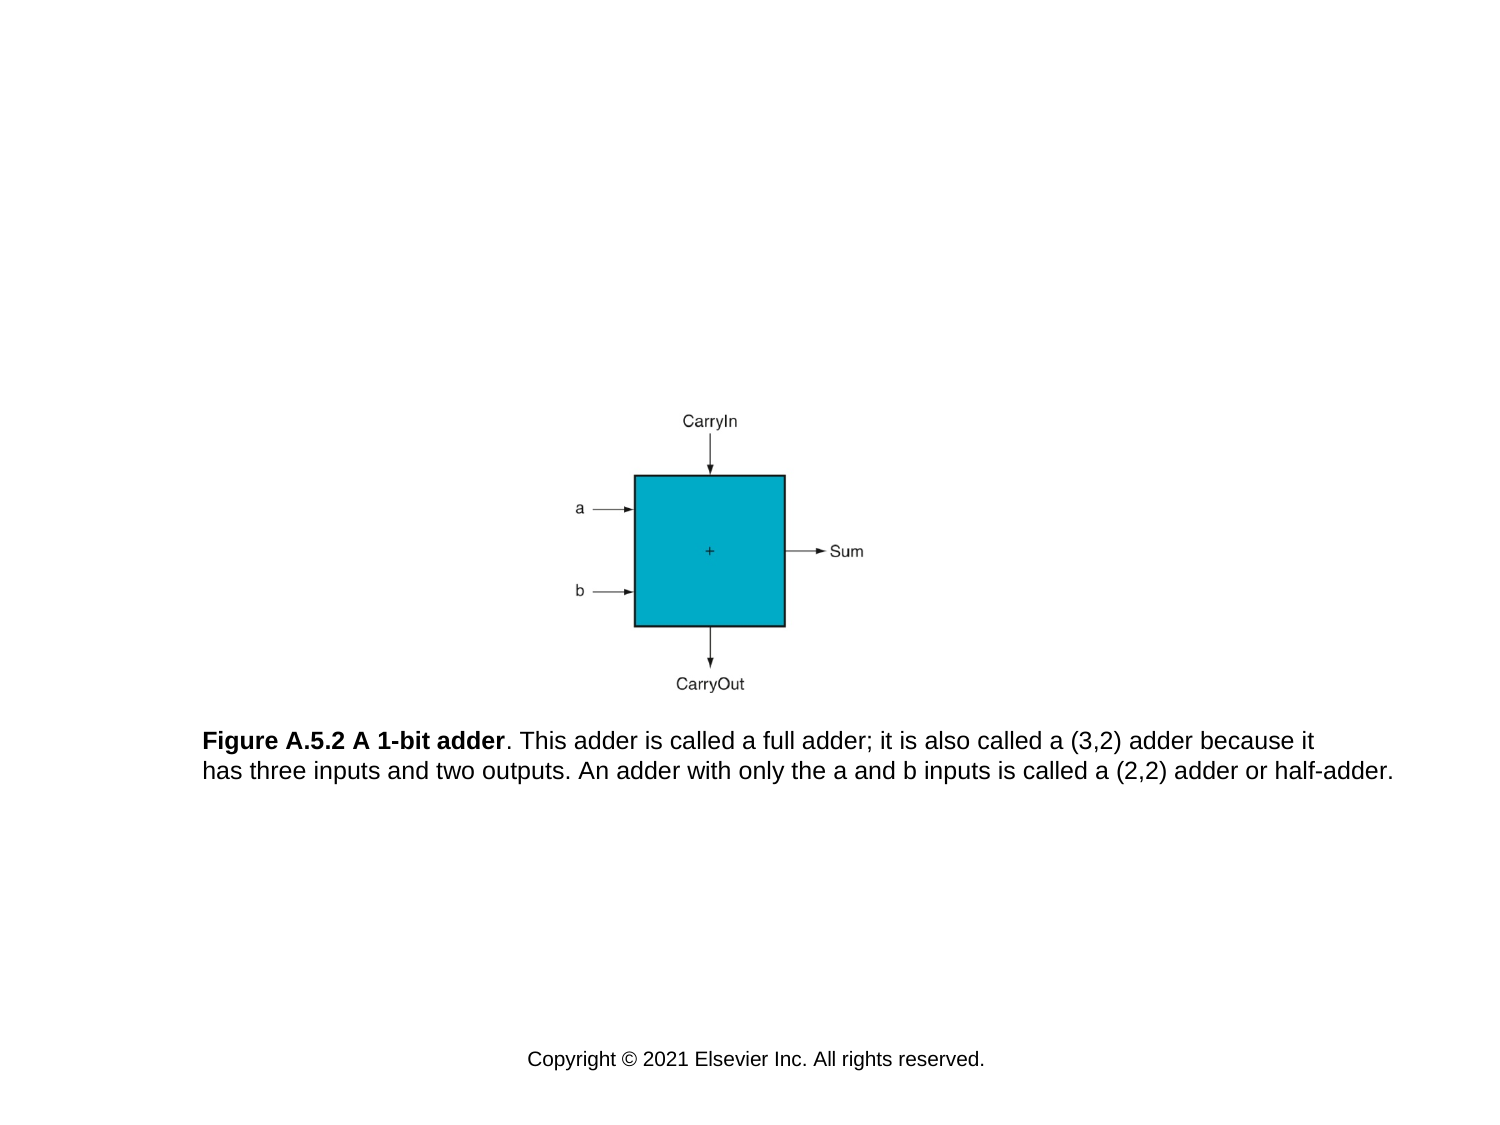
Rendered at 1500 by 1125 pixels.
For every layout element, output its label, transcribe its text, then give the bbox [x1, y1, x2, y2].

text_box Figure A.5.2 A 1-bit adder. This adder is called a full adder; it is also called a (3,2) adder because it has three inputs and two outputs. An adder with only the a and b inputs is called a (2,2) adder or half-adder. [187, 717, 1500, 793]
picture [575, 412, 864, 693]
text_box Copyright © 2021 Elsevier Inc. All rights reserved. [512, 1037, 1001, 1078]
